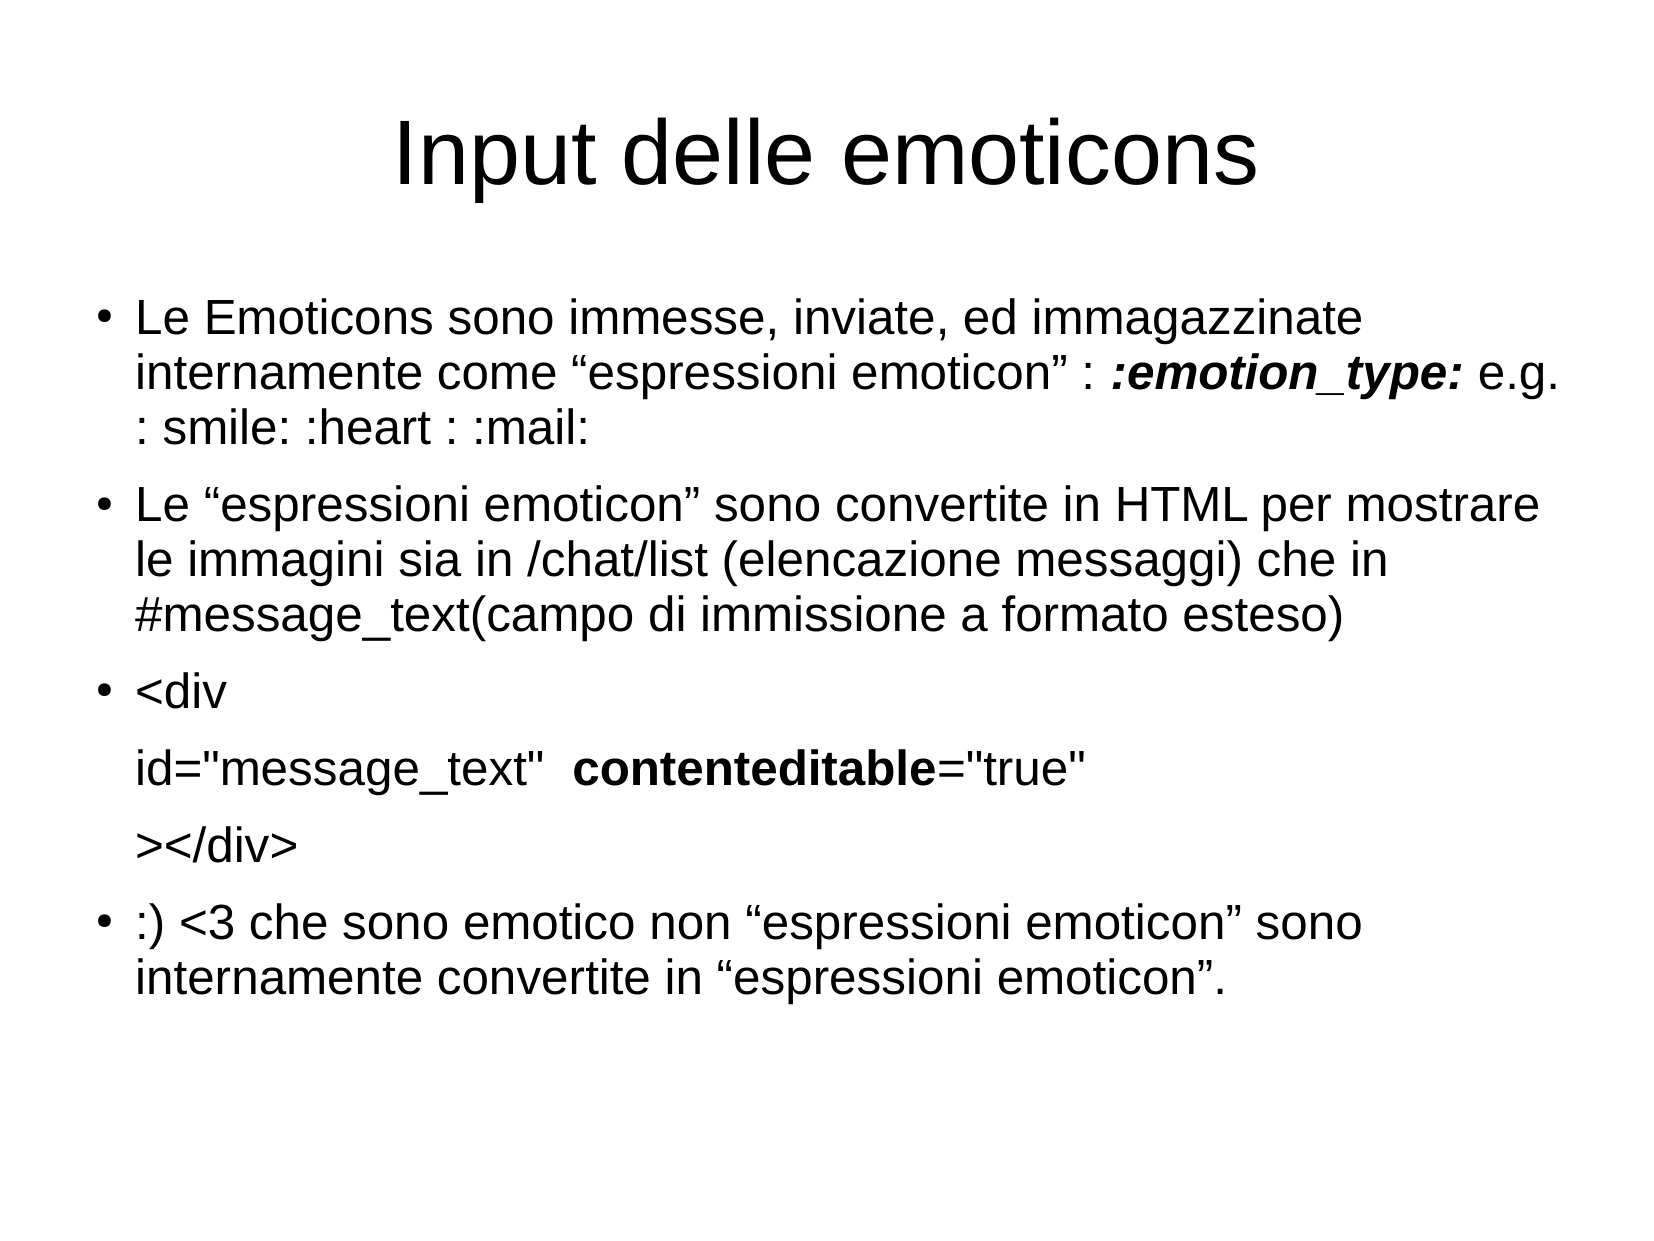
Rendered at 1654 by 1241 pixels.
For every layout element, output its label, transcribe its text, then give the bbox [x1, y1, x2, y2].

list Le Emoticons sono immesse, inviate, ed immagazzinate internamente come “espressioni emoticon” : :emotion_type: e.g. : smile: :heart : :mail: Le “espressioni emoticon” sono convertite in HTML per mostrare le immagini sia in /chat/list (elencazione messaggi) che in #message_text(campo di immissione a formato esteso) <div id="message_text" contenteditable="true" ></div> :) <3 che sono emotico non “espressioni emoticon” sono internamente convertite in “espressioni emoticon”. [82, 290, 1571, 1010]
title Input delle emoticons [82, 49, 1571, 257]
